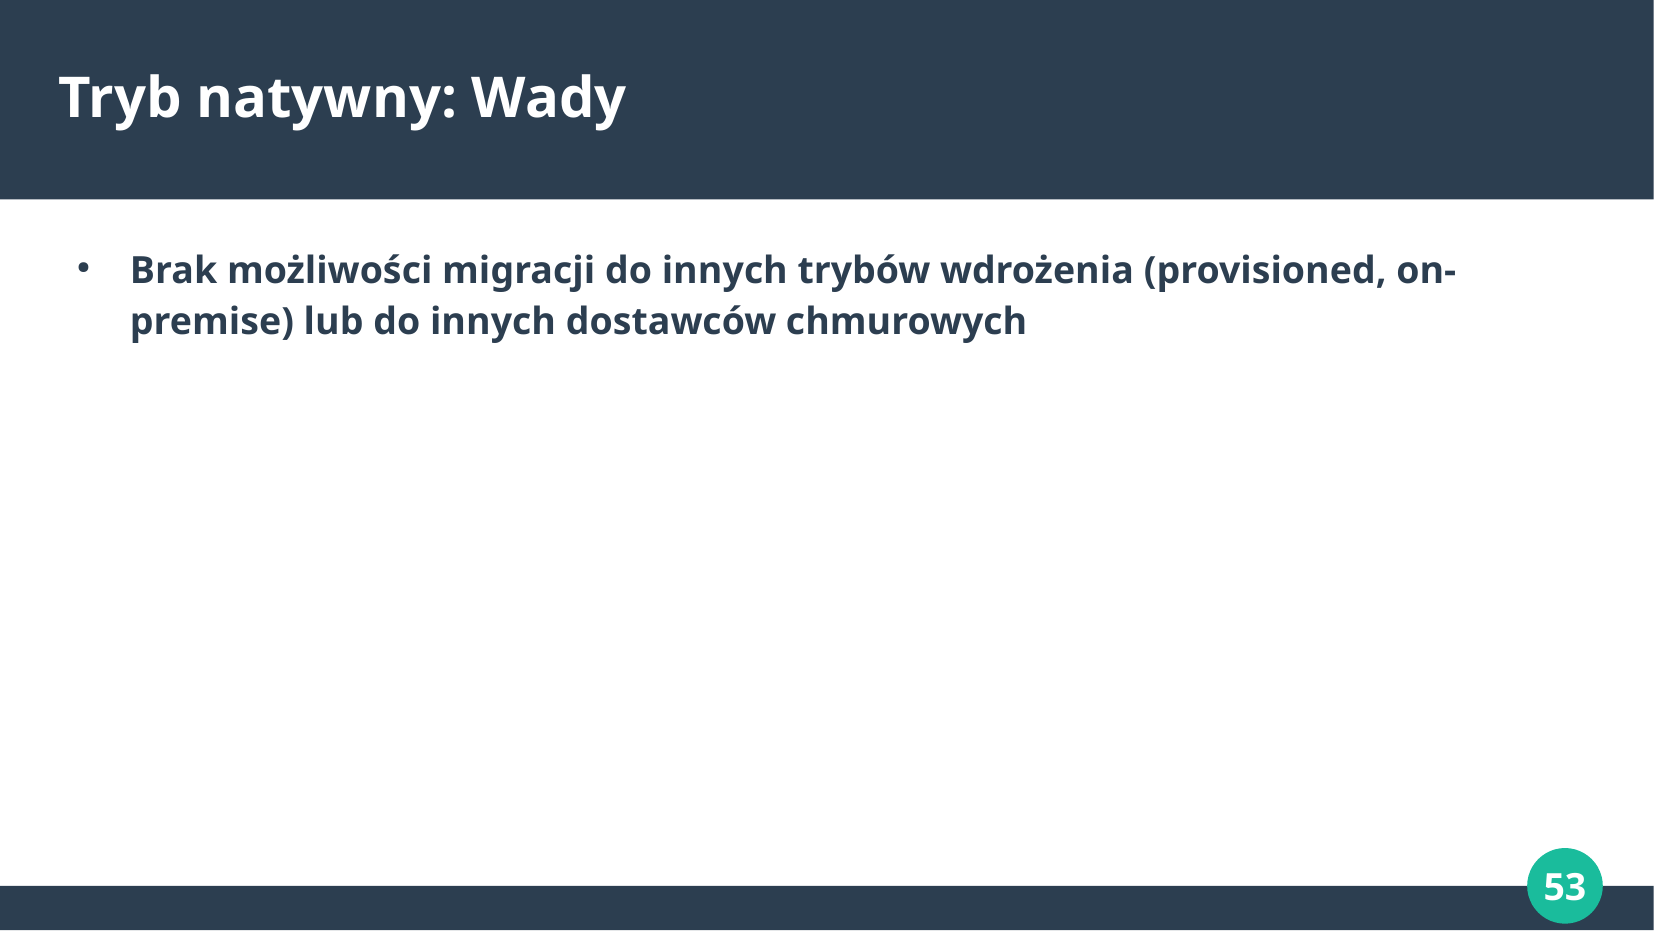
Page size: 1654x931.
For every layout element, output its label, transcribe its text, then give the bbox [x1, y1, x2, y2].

title Tryb natywny: Wady [59, 37, 1595, 156]
list Brak możliwości migracji do innych trybów wdrożenia (provisioned, on-premise) lub do innych dostawców chmurowych [59, 243, 1538, 864]
